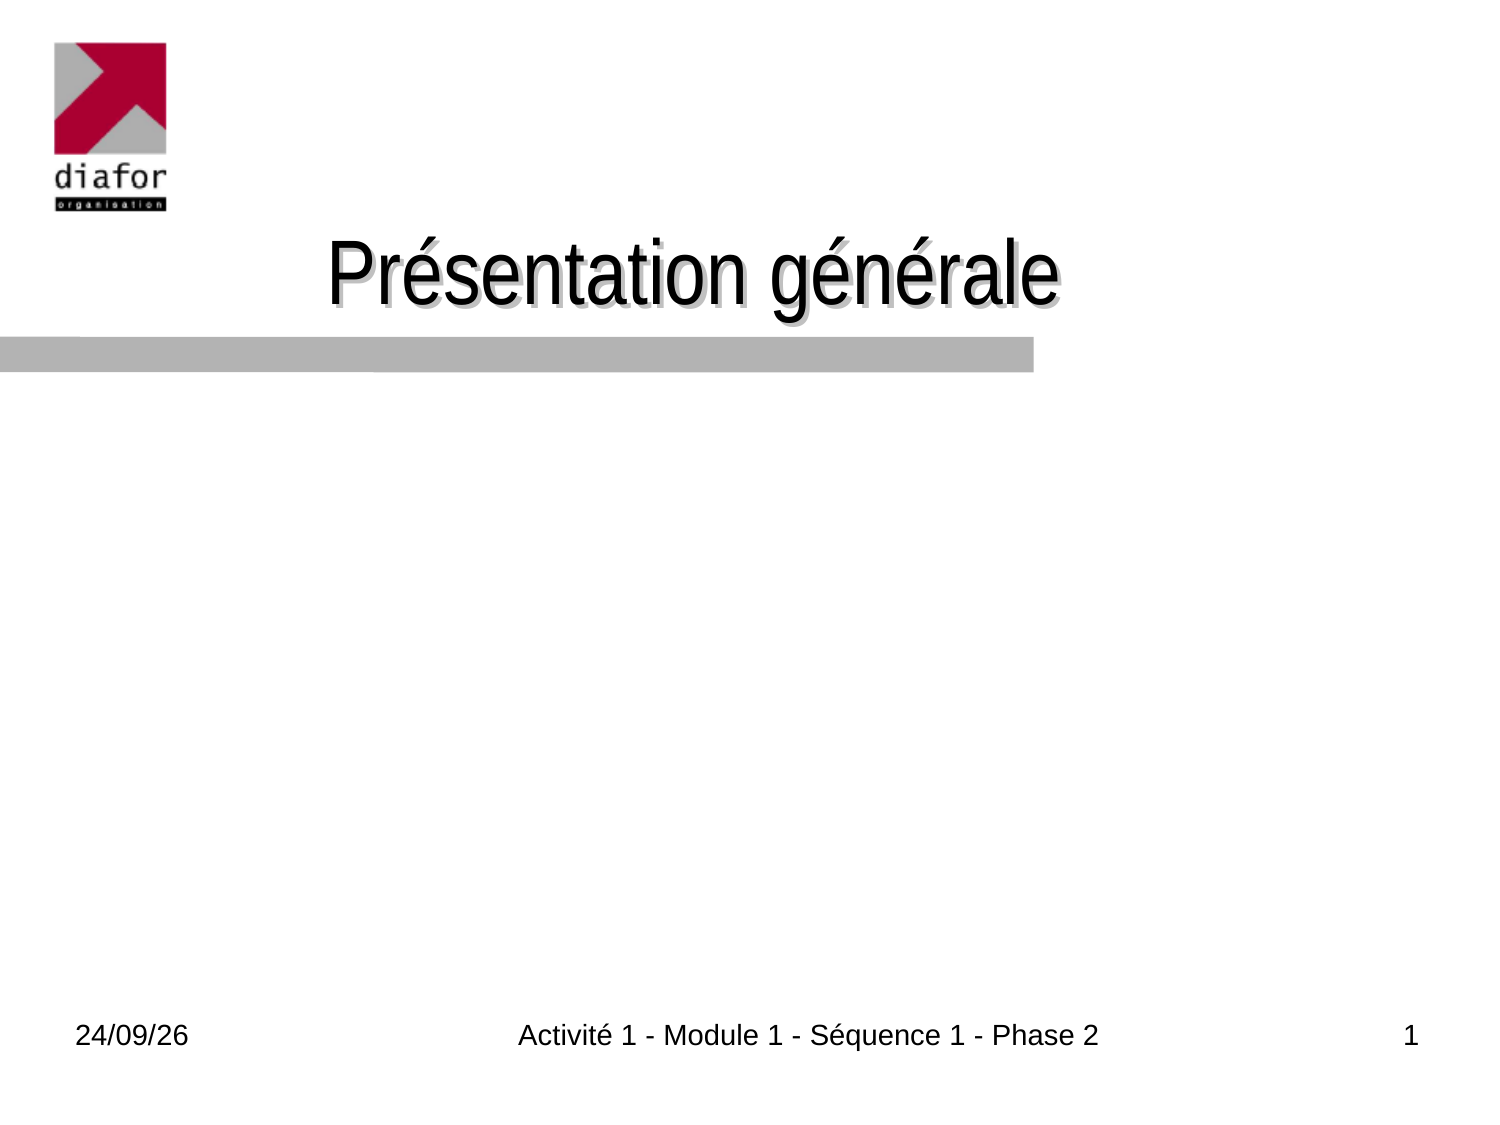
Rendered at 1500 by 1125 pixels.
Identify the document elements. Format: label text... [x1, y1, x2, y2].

title Présentation générale [59, 217, 1329, 431]
picture [53, 42, 168, 213]
